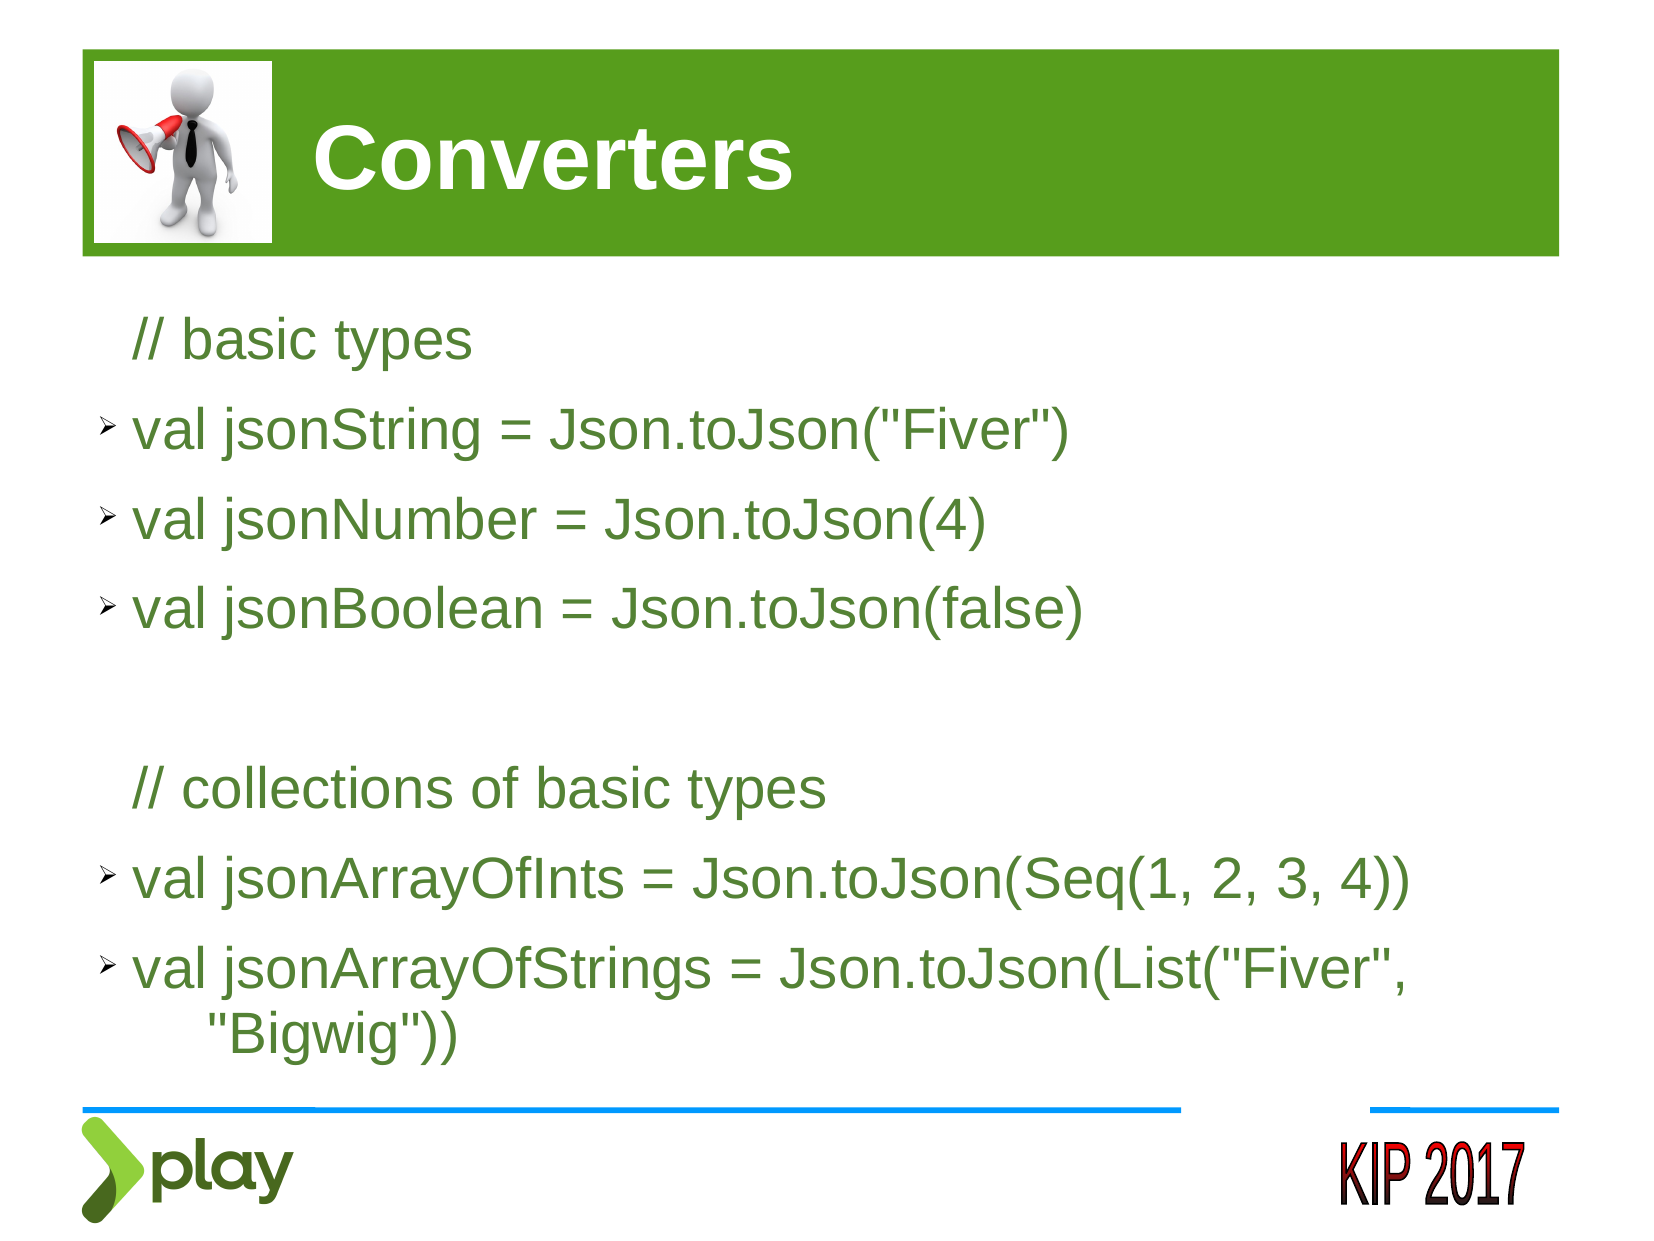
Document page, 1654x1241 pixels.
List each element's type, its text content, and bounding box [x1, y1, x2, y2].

title Converters [82, 49, 1560, 257]
text_box // basic types val jsonString = Json.toJson("Fiver") val jsonNumber = Json.toJson(4) val jsonBoolean = Json.toJson(false) // collections of basic types val jsonArrayOfInts = Json.toJson(Seq(1, 2, 3, 4)) val jsonArrayOfStrings = Json.toJson(List("Fiver", "Bigwig")) [82, 299, 1560, 1065]
picture [94, 61, 272, 243]
picture [68, 1111, 302, 1229]
